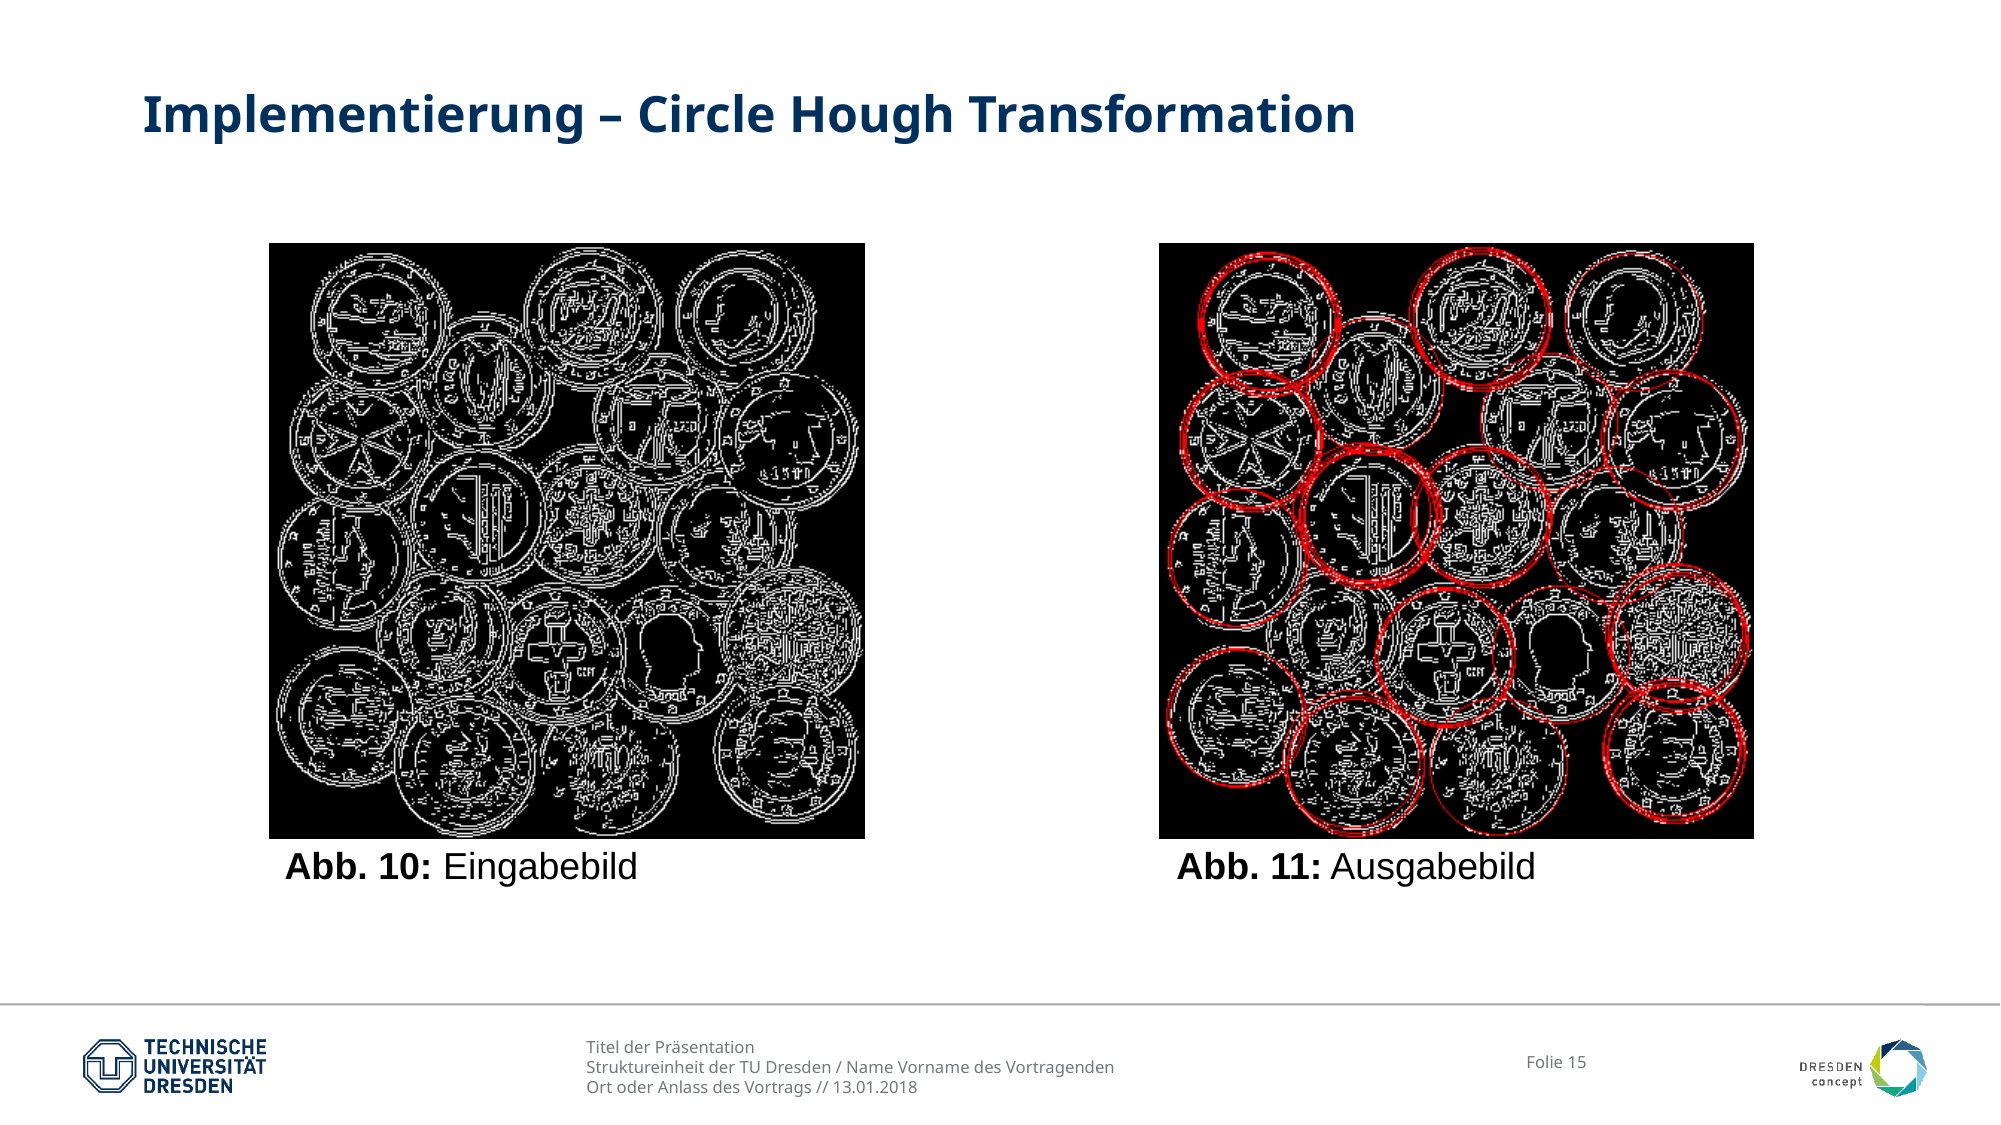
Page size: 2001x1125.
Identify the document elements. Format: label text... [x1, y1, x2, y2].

text_box Abb. 11: Ausgabebild [1161, 838, 1766, 895]
picture [83, 1039, 266, 1093]
text_box Abb. 10: Eingabebild [269, 838, 875, 895]
picture [269, 243, 865, 838]
picture [1159, 243, 1754, 839]
title Implementierung – Circle Hough Transformation [143, 56, 1880, 169]
picture [1800, 1039, 1927, 1097]
